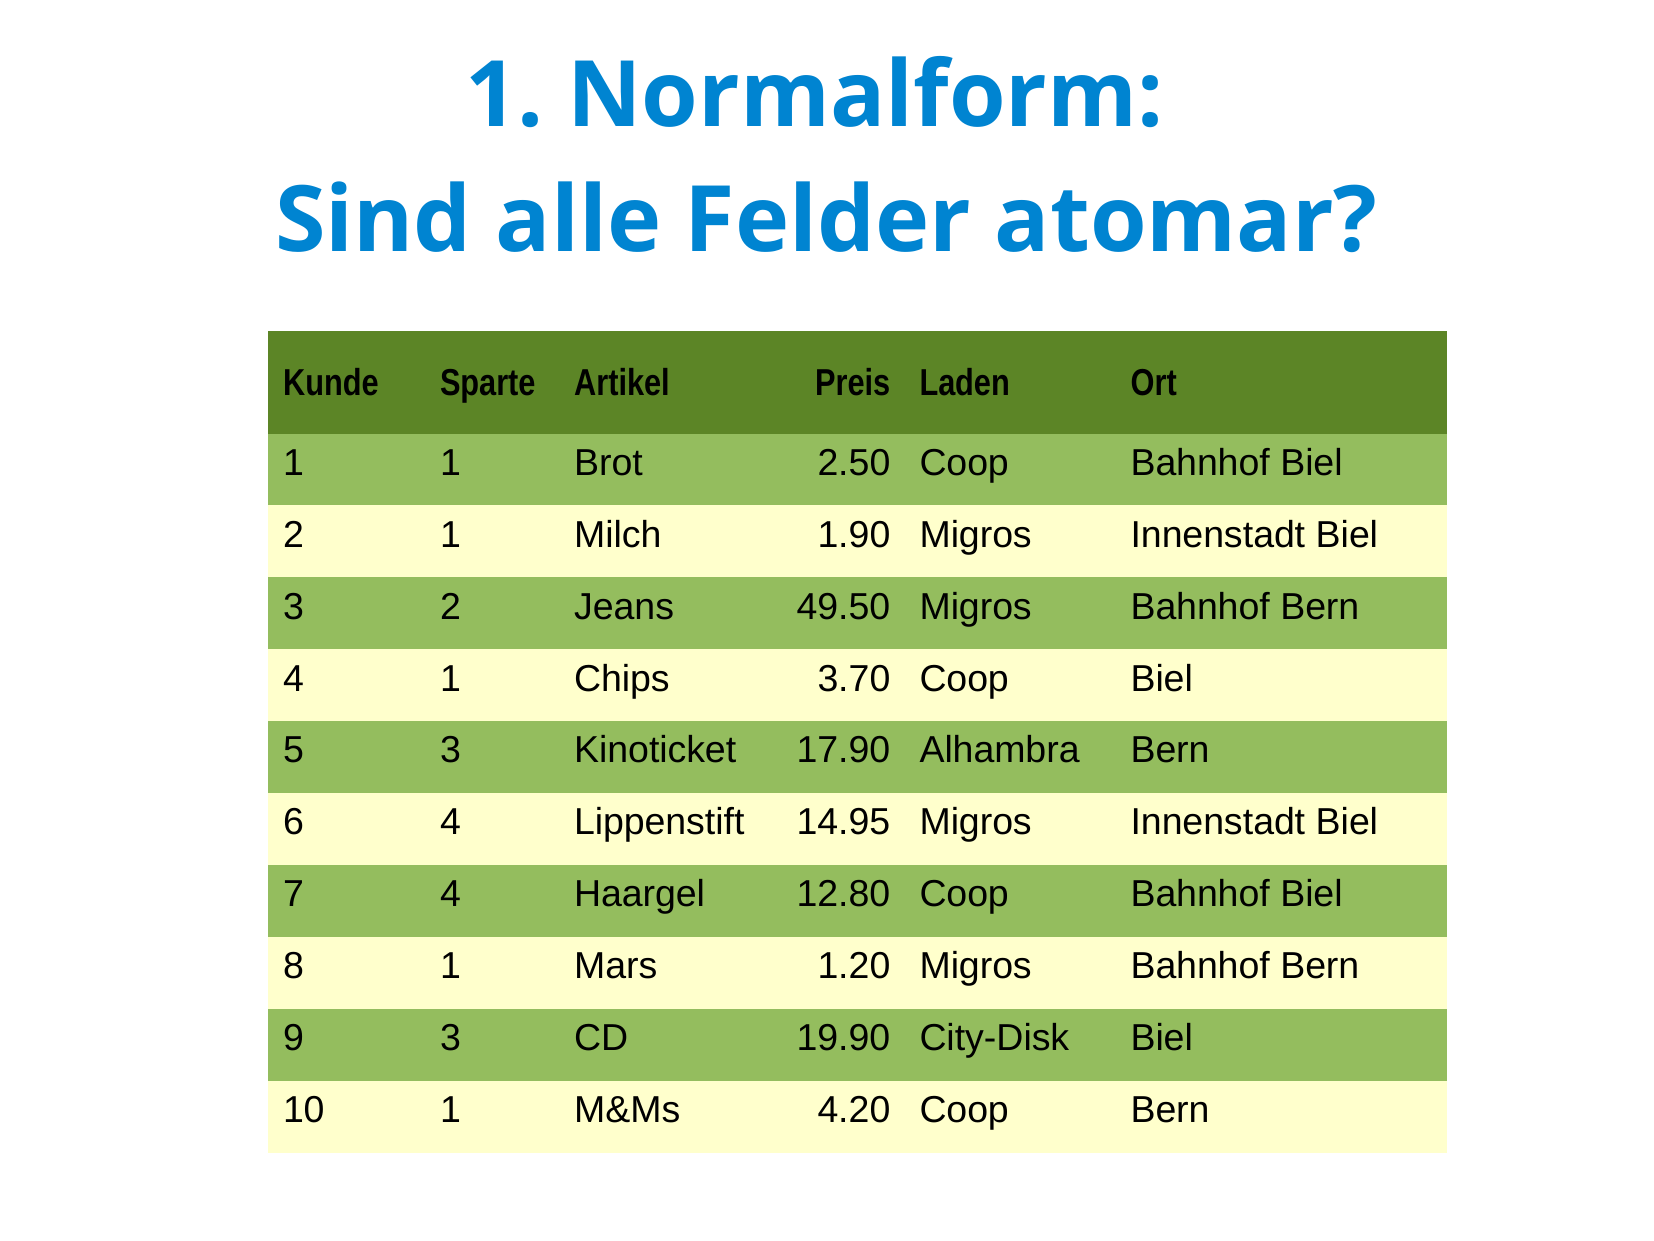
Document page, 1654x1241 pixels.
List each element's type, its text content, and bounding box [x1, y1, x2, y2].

table_cell 19.90 [765, 1009, 905, 1081]
table_cell 2 [268, 505, 425, 577]
table_cell 3 [268, 577, 425, 649]
table_cell City-Disk [905, 1009, 1116, 1081]
table_cell 3 [425, 721, 559, 793]
table_header Laden [905, 331, 1116, 434]
table_cell Bern [1116, 1081, 1447, 1153]
table_cell 1 [268, 434, 425, 505]
table_cell 7 [268, 865, 425, 937]
table_cell 1 [425, 434, 559, 505]
table_cell 6 [268, 793, 425, 865]
table_cell 17.90 [765, 721, 905, 793]
table_cell 3.70 [765, 649, 905, 721]
table_cell 2.50 [765, 434, 905, 505]
table_cell 5 [268, 721, 425, 793]
table_cell 8 [268, 937, 425, 1009]
table_cell Brot [559, 434, 765, 505]
table_cell 1 [425, 937, 559, 1009]
table_cell 1 [425, 1081, 559, 1153]
table_cell 1.20 [765, 937, 905, 1009]
table_cell Lippenstift [559, 793, 765, 865]
table_cell Alhambra [905, 721, 1116, 793]
table_header Kunde [268, 331, 425, 434]
table_cell 12.80 [765, 865, 905, 937]
table_cell Jeans [559, 577, 765, 649]
table_cell Bern [1116, 721, 1447, 793]
table_cell Biel [1116, 1009, 1447, 1081]
table_cell CD [559, 1009, 765, 1081]
table_cell 3 [425, 1009, 559, 1081]
table_cell 4 [425, 865, 559, 937]
table_cell Bahnhof Biel [1116, 434, 1447, 505]
table_cell Migros [905, 505, 1116, 577]
table_header Preis [765, 331, 905, 434]
table_header Artikel [559, 331, 765, 434]
table_cell 4 [425, 793, 559, 865]
table_cell 4 [268, 649, 425, 721]
table_header Ort [1116, 331, 1447, 434]
table_cell 10 [268, 1081, 425, 1153]
table_cell Milch [559, 505, 765, 577]
table_cell Coop [905, 649, 1116, 721]
table_cell M&Ms [559, 1081, 765, 1153]
table_cell Bahnhof Bern [1116, 577, 1447, 649]
table_cell 4.20 [765, 1081, 905, 1153]
table_cell Innenstadt Biel [1116, 505, 1447, 577]
table_cell Chips [559, 649, 765, 721]
table_cell 1 [425, 649, 559, 721]
table_cell Biel [1116, 649, 1447, 721]
table_cell Migros [905, 577, 1116, 649]
title 1. Normalform: Sind alle Felder atomar? [82, 45, 1571, 261]
table_cell Coop [905, 434, 1116, 505]
table_header Sparte [425, 331, 559, 434]
table_cell Haargel [559, 865, 765, 937]
table_cell Coop [905, 865, 1116, 937]
table_cell Innenstadt Biel [1116, 793, 1447, 865]
table_cell 1 [425, 505, 559, 577]
table_cell 2 [425, 577, 559, 649]
table_cell Bahnhof Biel [1116, 865, 1447, 937]
table_cell Migros [905, 793, 1116, 865]
table_cell Mars [559, 937, 765, 1009]
table_cell 9 [268, 1009, 425, 1081]
table_cell Bahnhof Bern [1116, 937, 1447, 1009]
table_cell 14.95 [765, 793, 905, 865]
table_cell Coop [905, 1081, 1116, 1153]
table_cell Migros [905, 937, 1116, 1009]
table_cell 49.50 [765, 577, 905, 649]
table_cell Kinoticket [559, 721, 765, 793]
table_cell 1.90 [765, 505, 905, 577]
